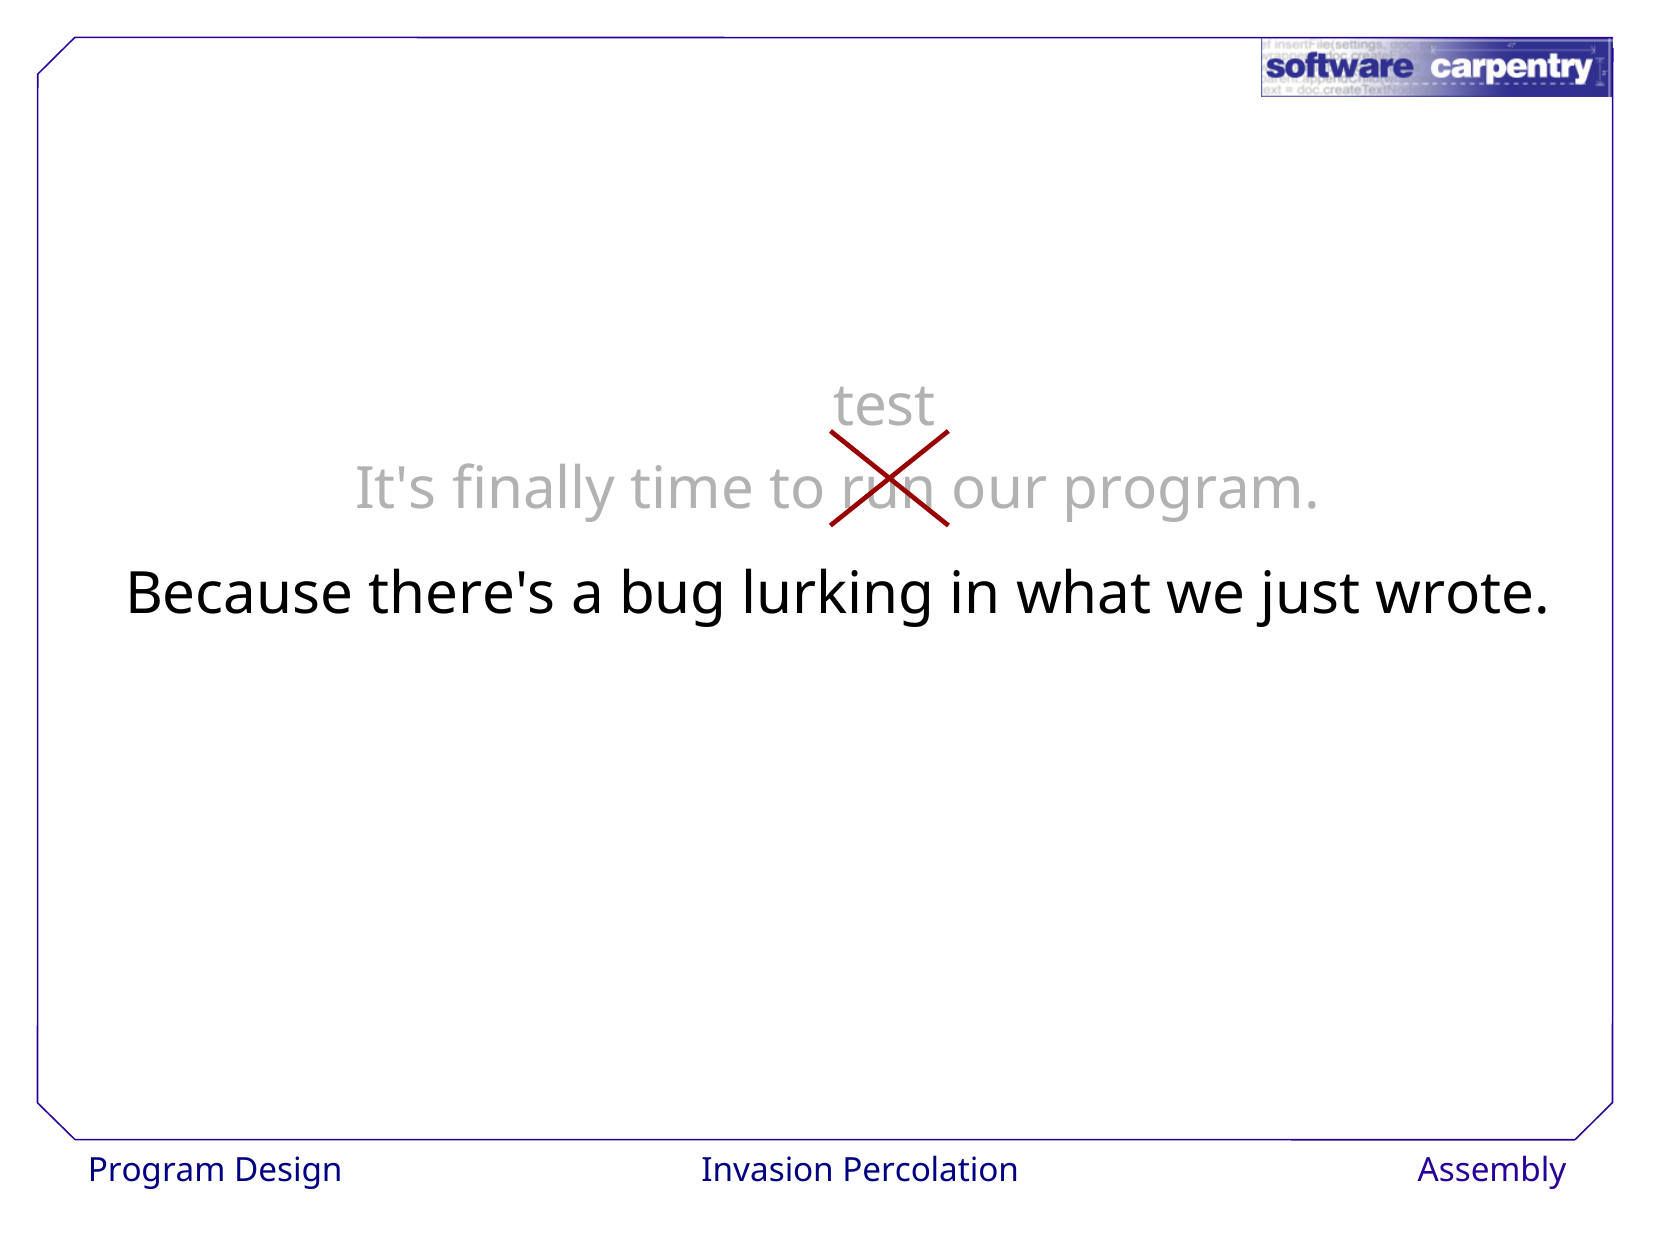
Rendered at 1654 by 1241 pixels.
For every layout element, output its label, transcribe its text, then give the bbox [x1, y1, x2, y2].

text_box It's finally time to run our program. Because there's a bug lurking in what we just wrote. [110, 407, 1566, 633]
text_box It's finally time to run our program. Because there's a bug lurking in what we just wrote. [855, 446, 924, 474]
text_box test [818, 324, 952, 446]
picture [1261, 39, 1613, 97]
